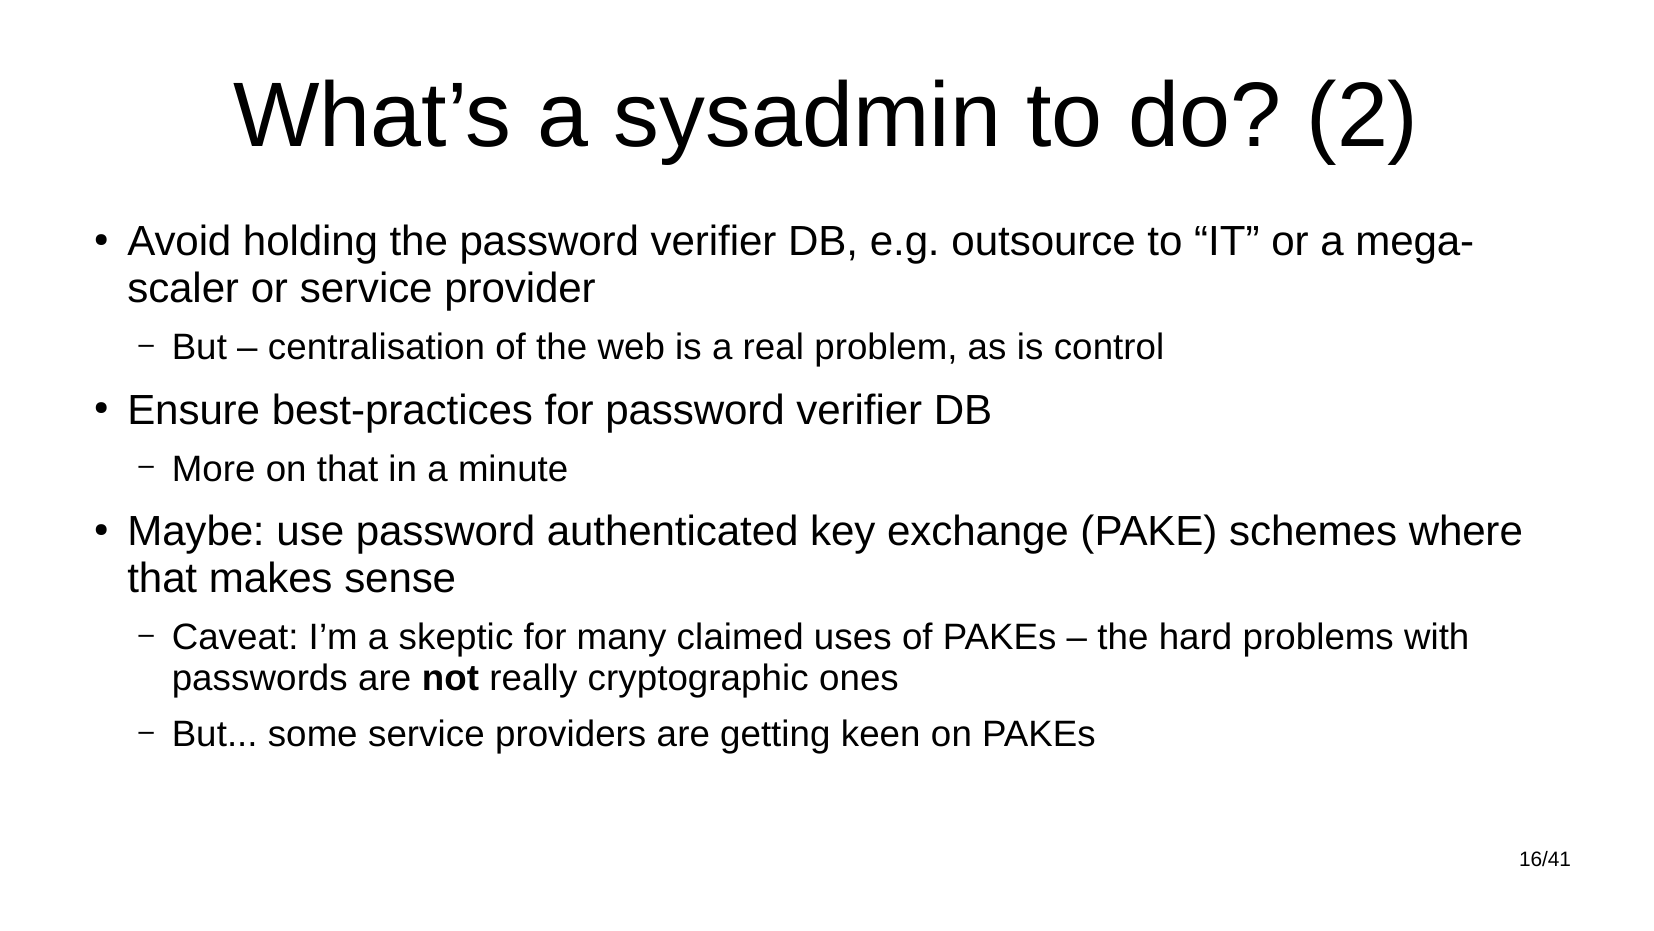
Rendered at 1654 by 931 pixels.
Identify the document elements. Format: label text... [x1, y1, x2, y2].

title What’s a sysadmin to do? (2) [82, 37, 1571, 193]
list Avoid holding the password verifier DB, e.g. outsource to “IT” or a mega-scaler or service provider But – centralisation of the web is a real problem, as is control Ensure best-practices for password verifier DB More on that in a minute Maybe: use password authenticated key exchange (PAKE) schemes where that makes sense Caveat: I’m a skeptic for many claimed uses of PAKEs – the hard problems with passwords are not really cryptographic ones But... some service providers are getting keen on PAKEs [82, 217, 1571, 758]
